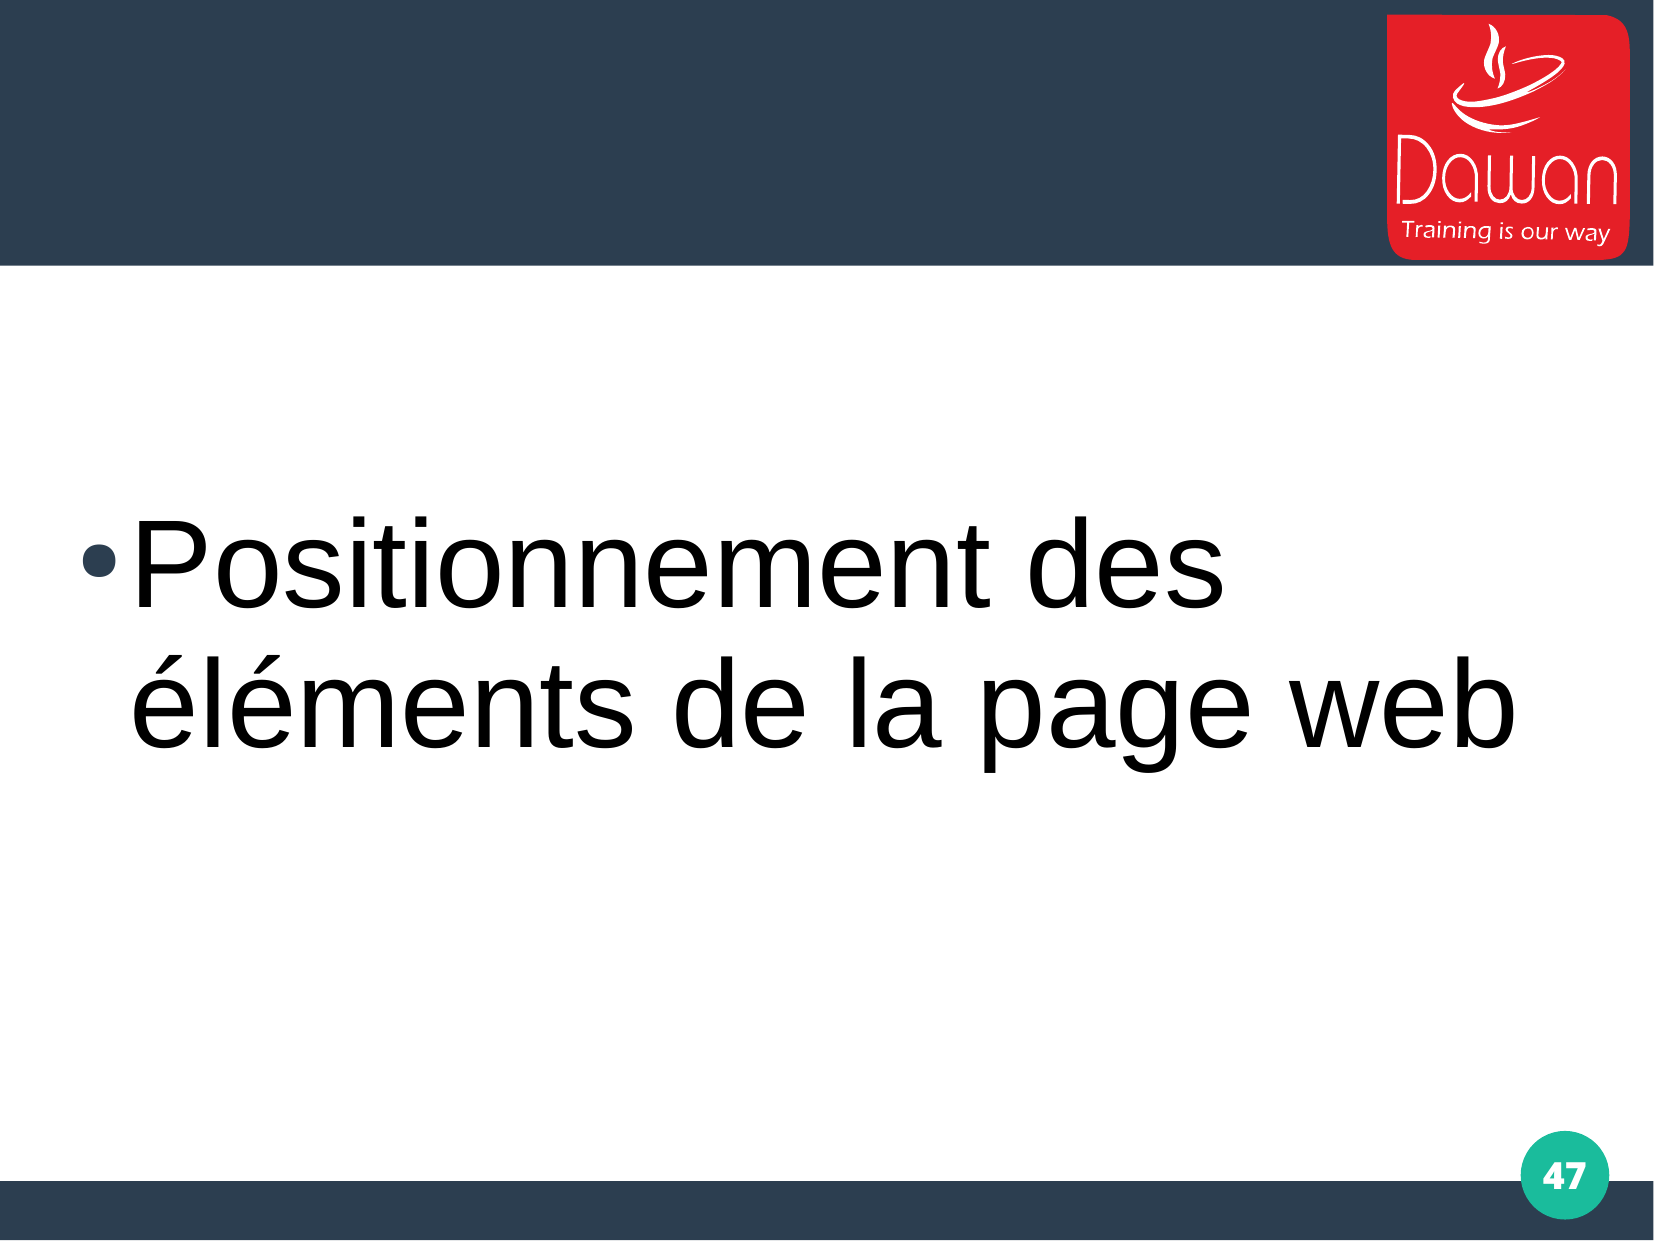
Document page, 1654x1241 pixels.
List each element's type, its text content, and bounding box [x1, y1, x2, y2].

picture [1387, 14, 1630, 260]
list Positionnement des éléments de la page web [59, 324, 1595, 1152]
